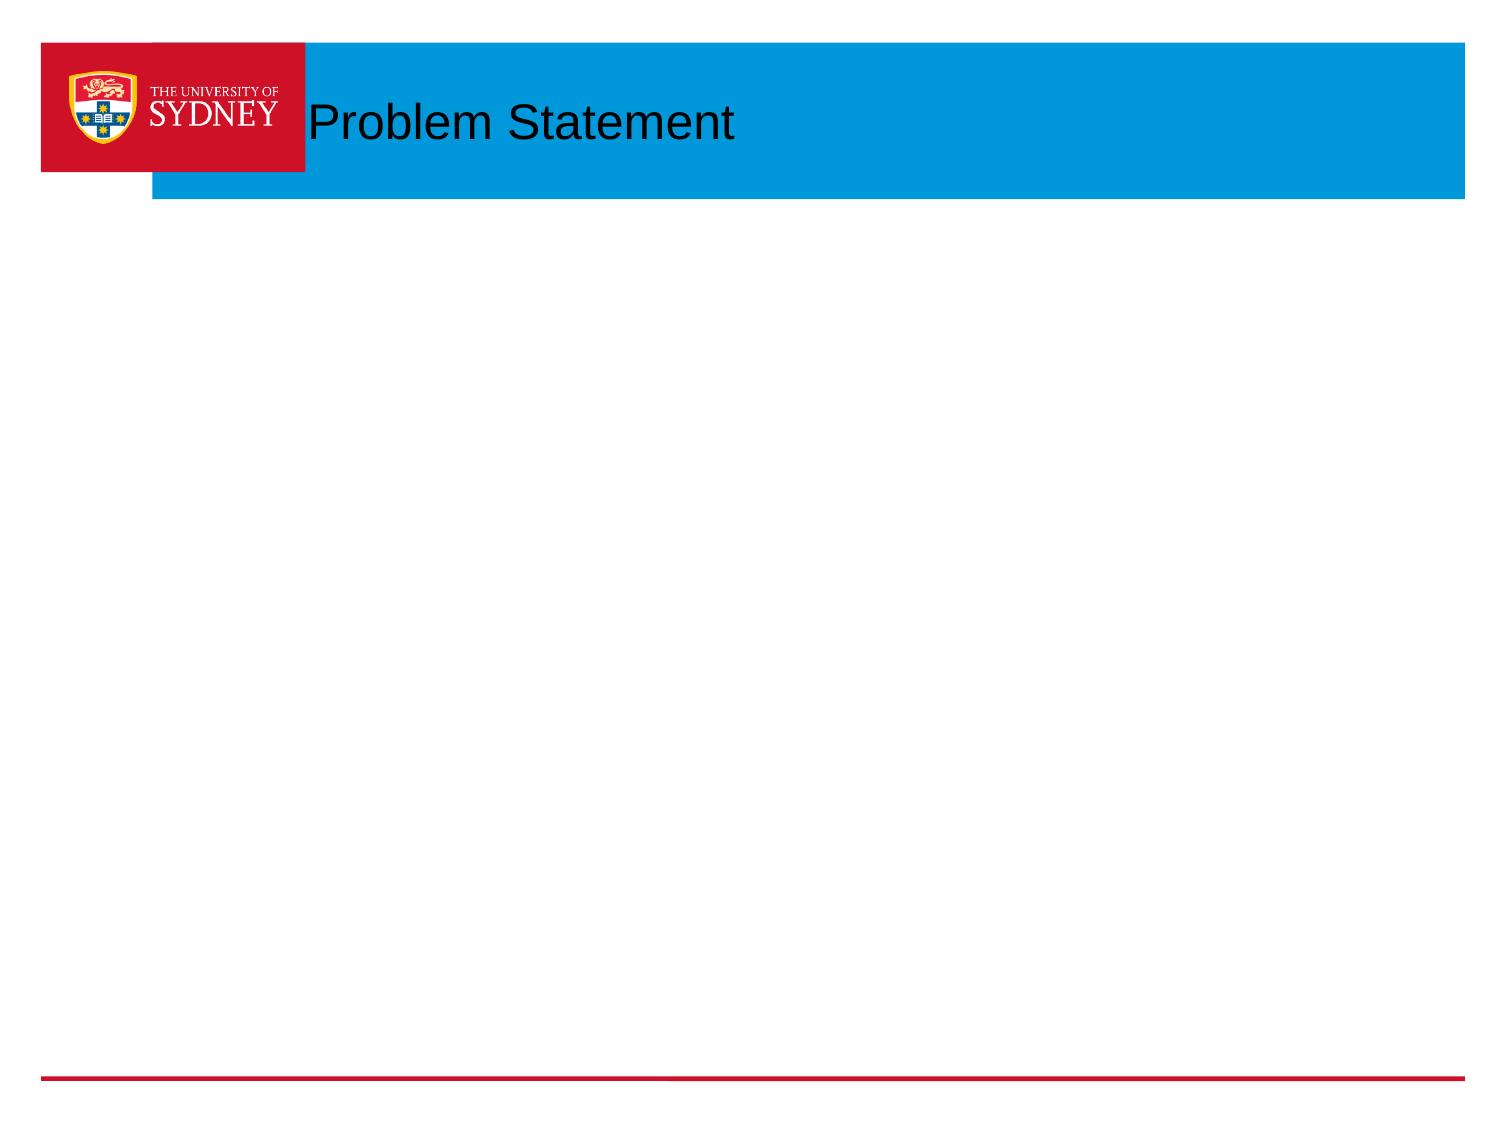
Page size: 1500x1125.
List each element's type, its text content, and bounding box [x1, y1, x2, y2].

title Problem Statement [307, 70, 1463, 175]
picture [69, 71, 278, 144]
